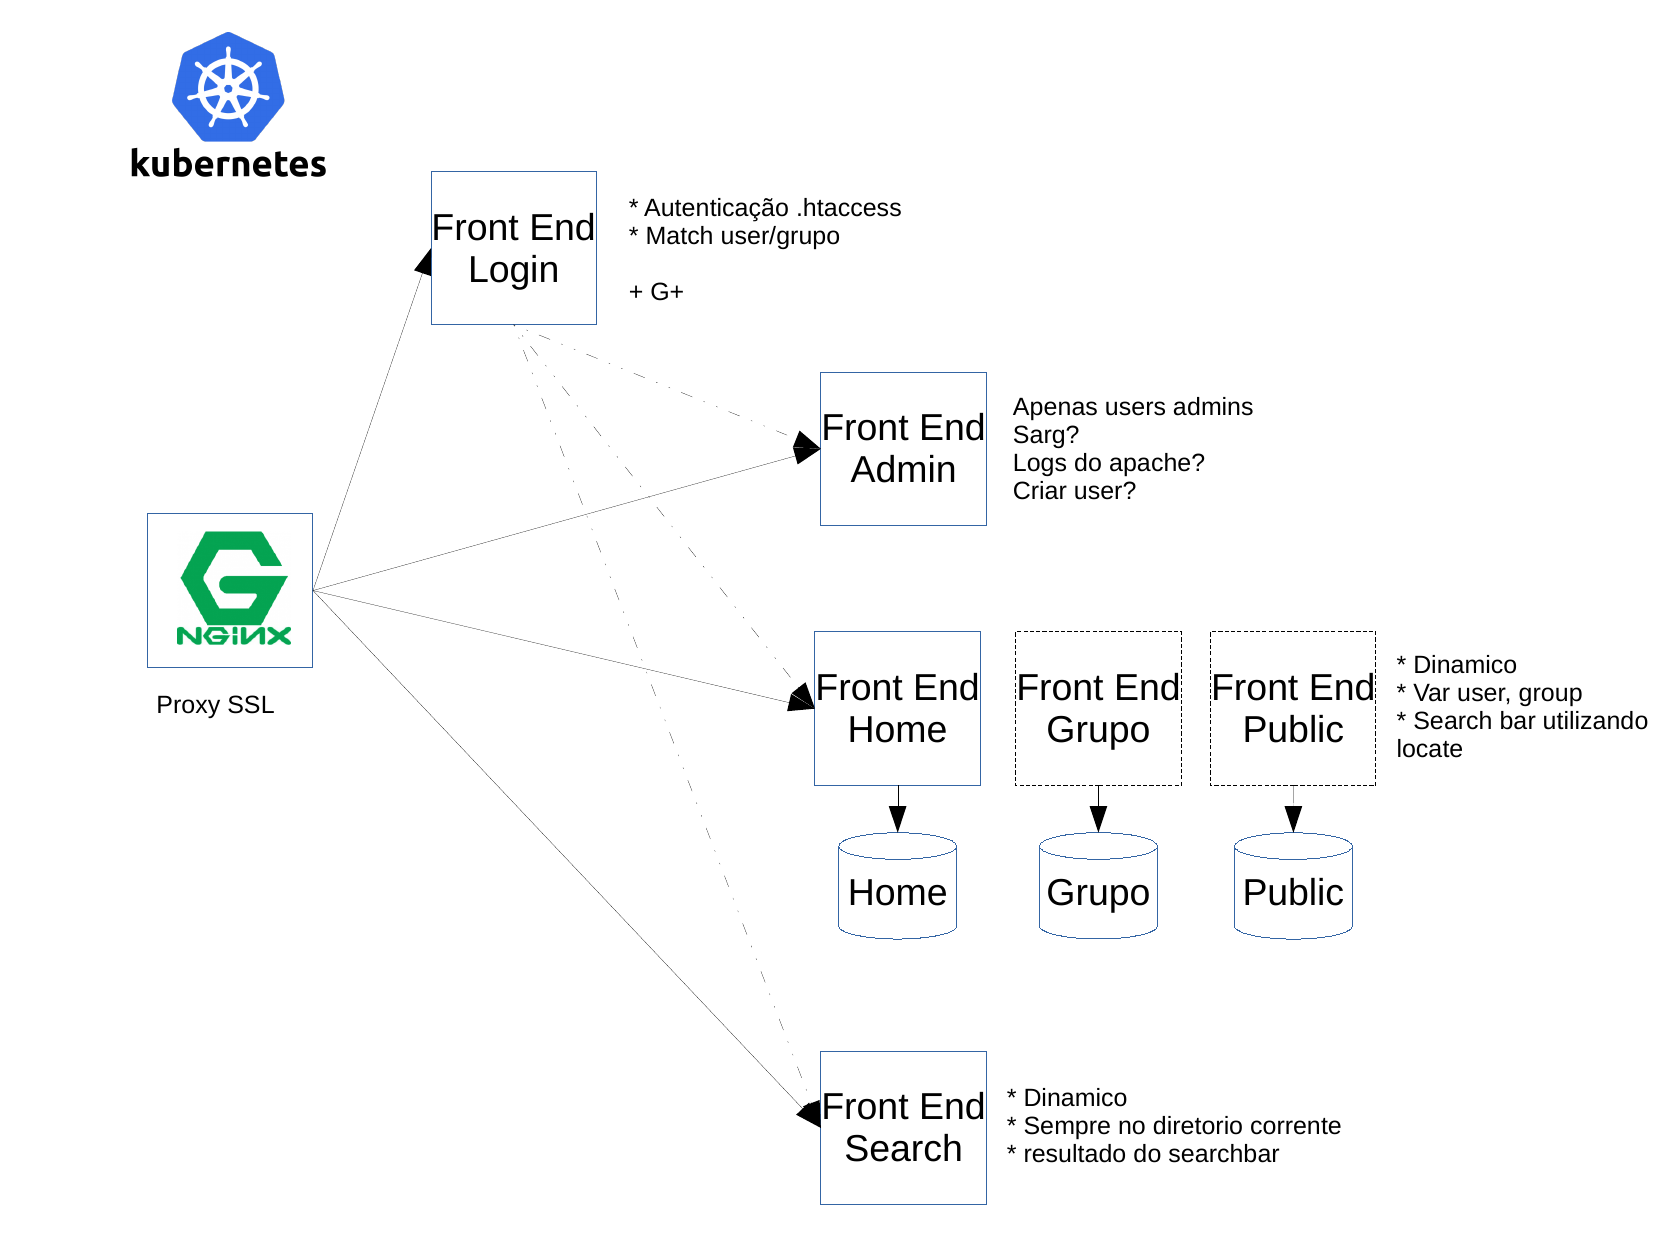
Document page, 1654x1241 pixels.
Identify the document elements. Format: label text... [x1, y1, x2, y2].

text_box Nginx [147, 513, 313, 668]
text_box Apenas users admins Sarg? Logs do apache? Criar user? [998, 385, 1269, 513]
text_box Home [838, 847, 957, 940]
text_box Front End Admin [820, 372, 987, 526]
text_box Proxy SSL [141, 683, 313, 783]
text_box Front End Search [820, 1051, 987, 1205]
text_box Front End Home [814, 631, 981, 786]
text_box * Autenticação .htaccess * Match user/grupo + G+ [614, 186, 918, 313]
text_box Public [1234, 848, 1353, 940]
text_box Front End Grupo [1015, 631, 1182, 786]
text_box * Dinamico * Sempre no diretorio corrente * resultado do searchbar [992, 1076, 1358, 1176]
picture [177, 531, 291, 645]
text_box Front End Public [1210, 631, 1376, 786]
text_box * Dinamico * Var user, group * Search bar utilizando locate [1381, 643, 1654, 771]
text_box Front End Login [431, 171, 597, 325]
text_box Grupo [1039, 848, 1158, 939]
picture [129, 32, 329, 184]
